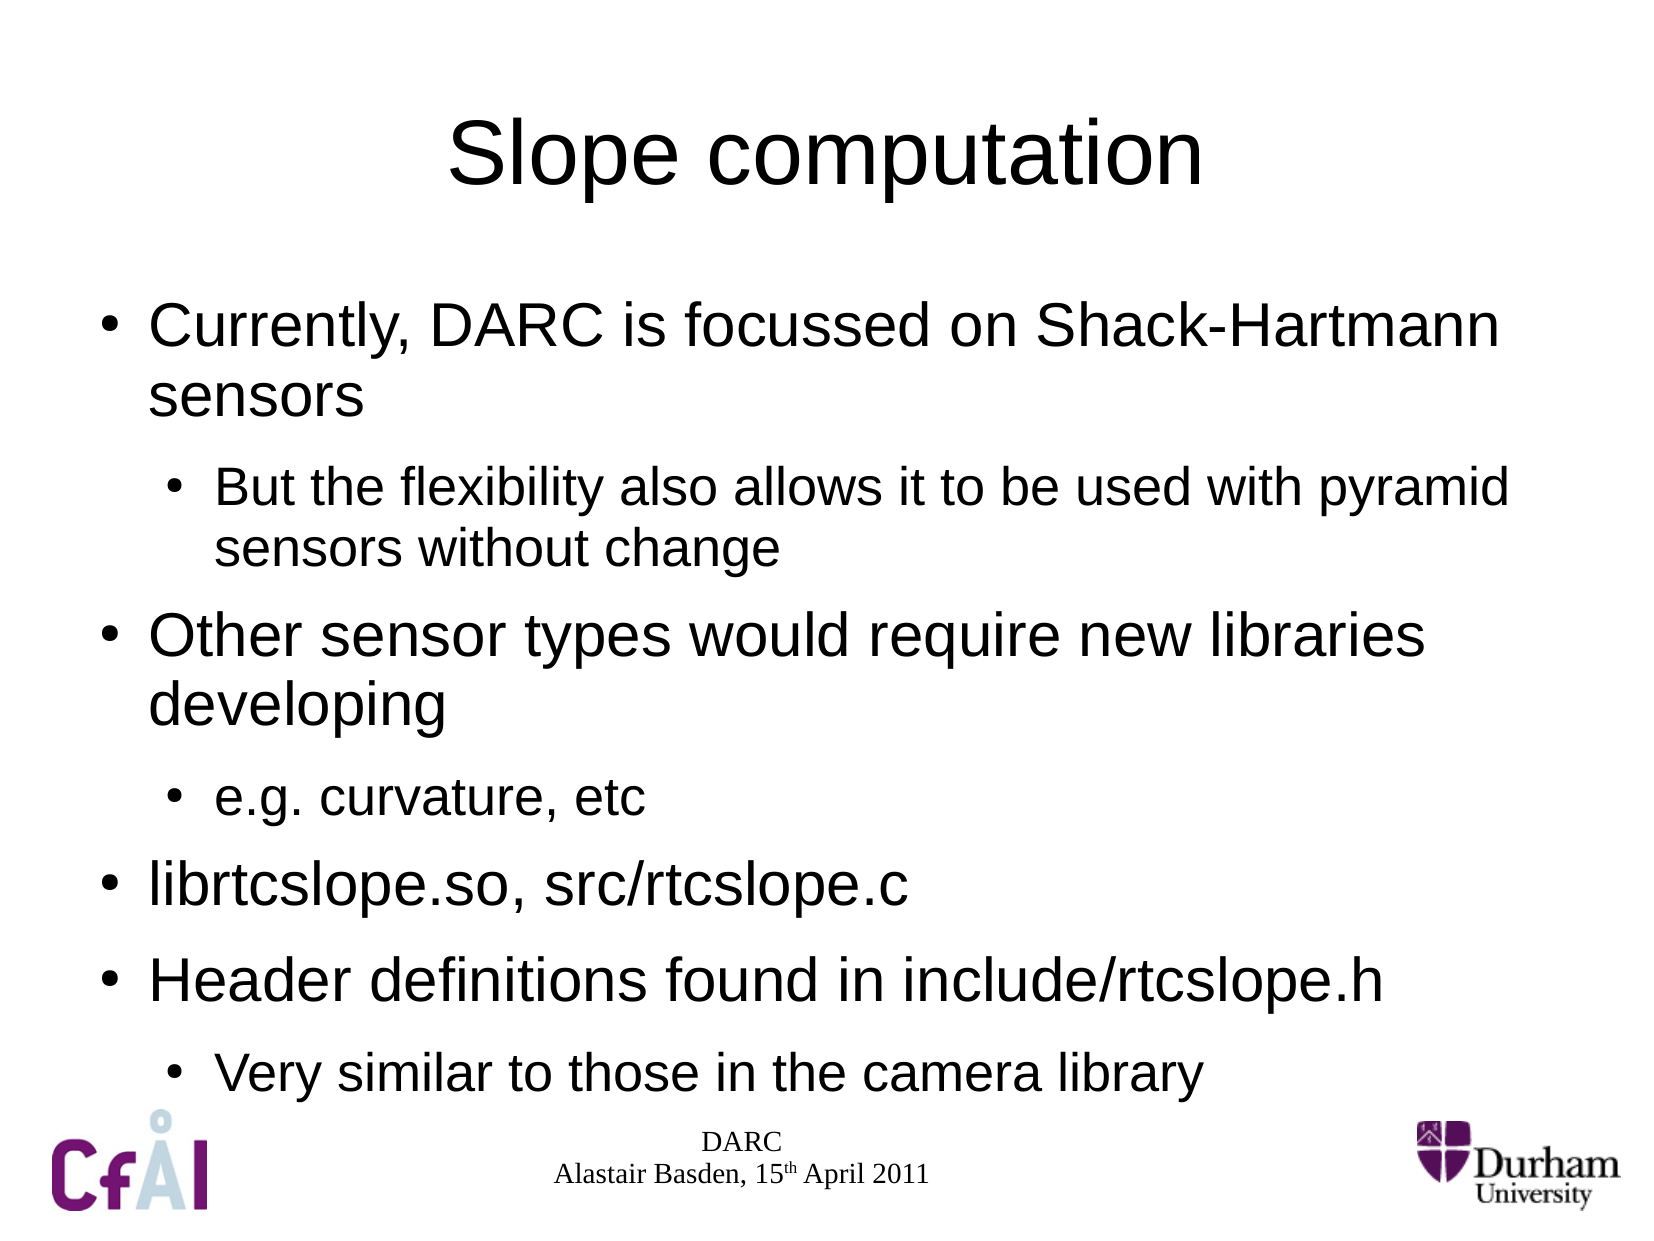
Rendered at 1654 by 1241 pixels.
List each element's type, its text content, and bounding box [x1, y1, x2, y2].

title Slope computation [82, 56, 1571, 250]
picture [1417, 1121, 1621, 1211]
list Currently, DARC is focussed on Shack-Hartmann sensors But the flexibility also allows it to be used with pyramid sensors without change Other sensor types would require new libraries developing e.g. curvature, etc librtcslope.so, src/rtcslope.c Header definitions found in include/rtcslope.h Very similar to those in the camera library [82, 290, 1571, 1109]
picture [52, 1109, 207, 1211]
